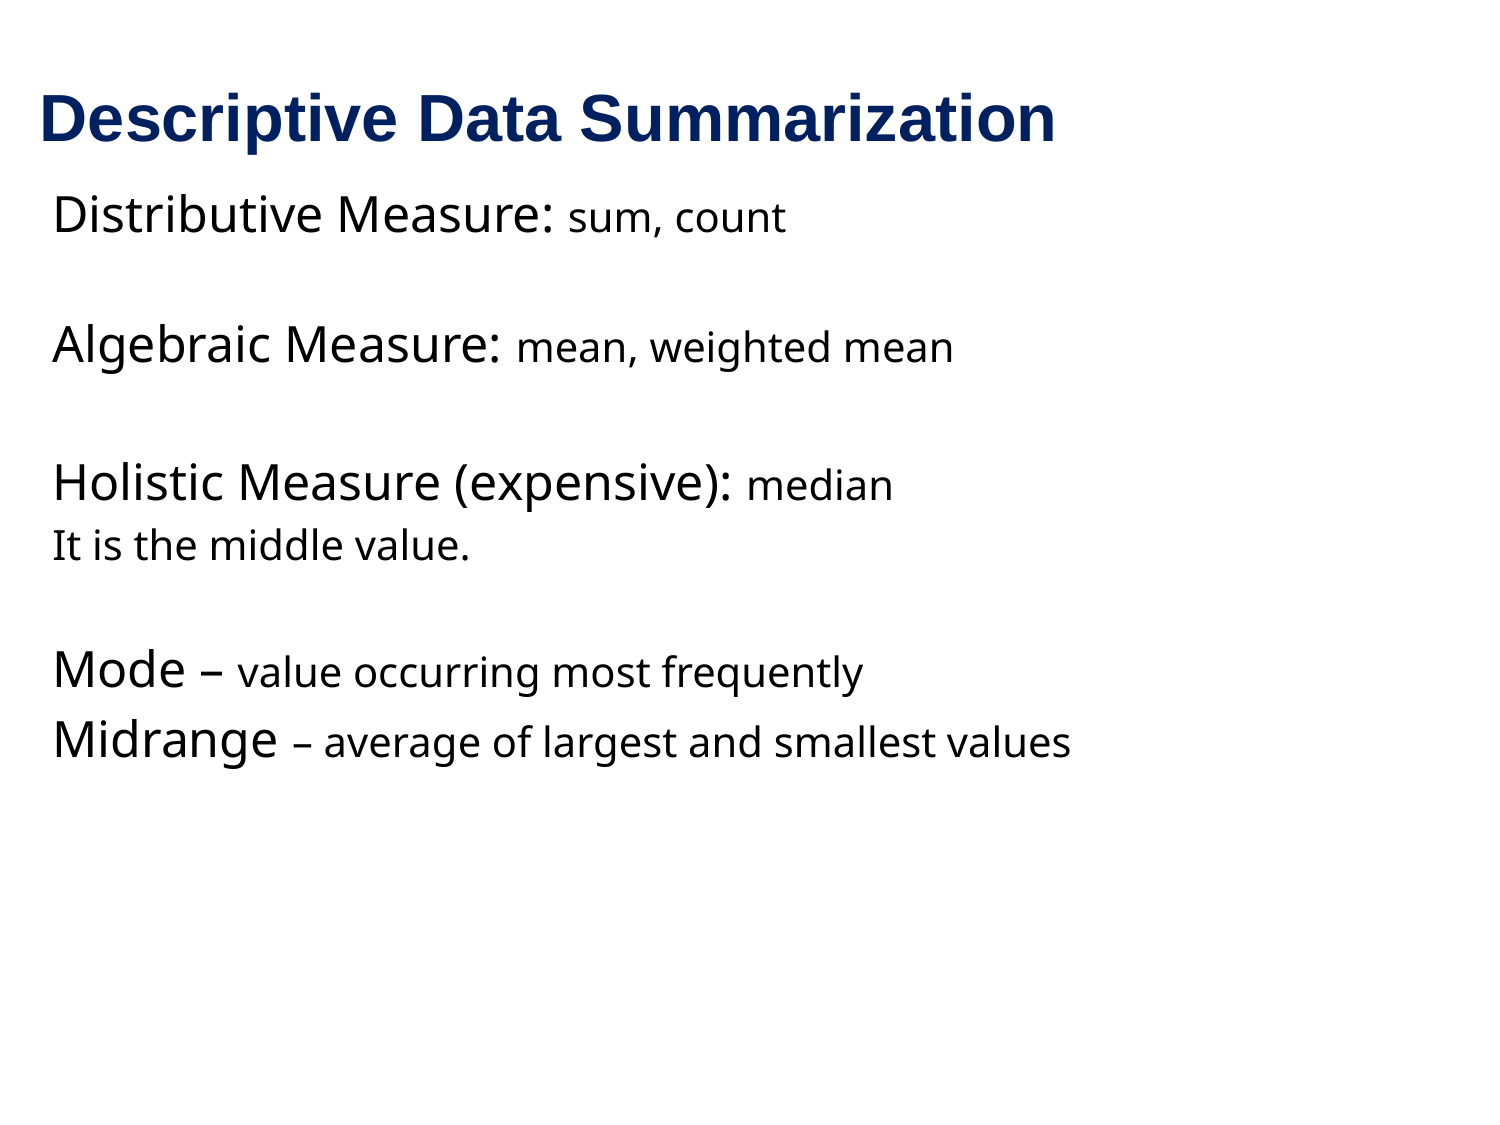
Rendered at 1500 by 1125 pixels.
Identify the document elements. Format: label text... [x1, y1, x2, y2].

title Descriptive Data Summarization [24, 24, 1096, 162]
list Distributive Measure: sum, count Algebraic Measure: mean, weighted mean Holistic Measure (expensive): median It is the middle value. Mode – value occurring most frequently Midrange – average of largest and smallest values [37, 174, 1379, 1087]
